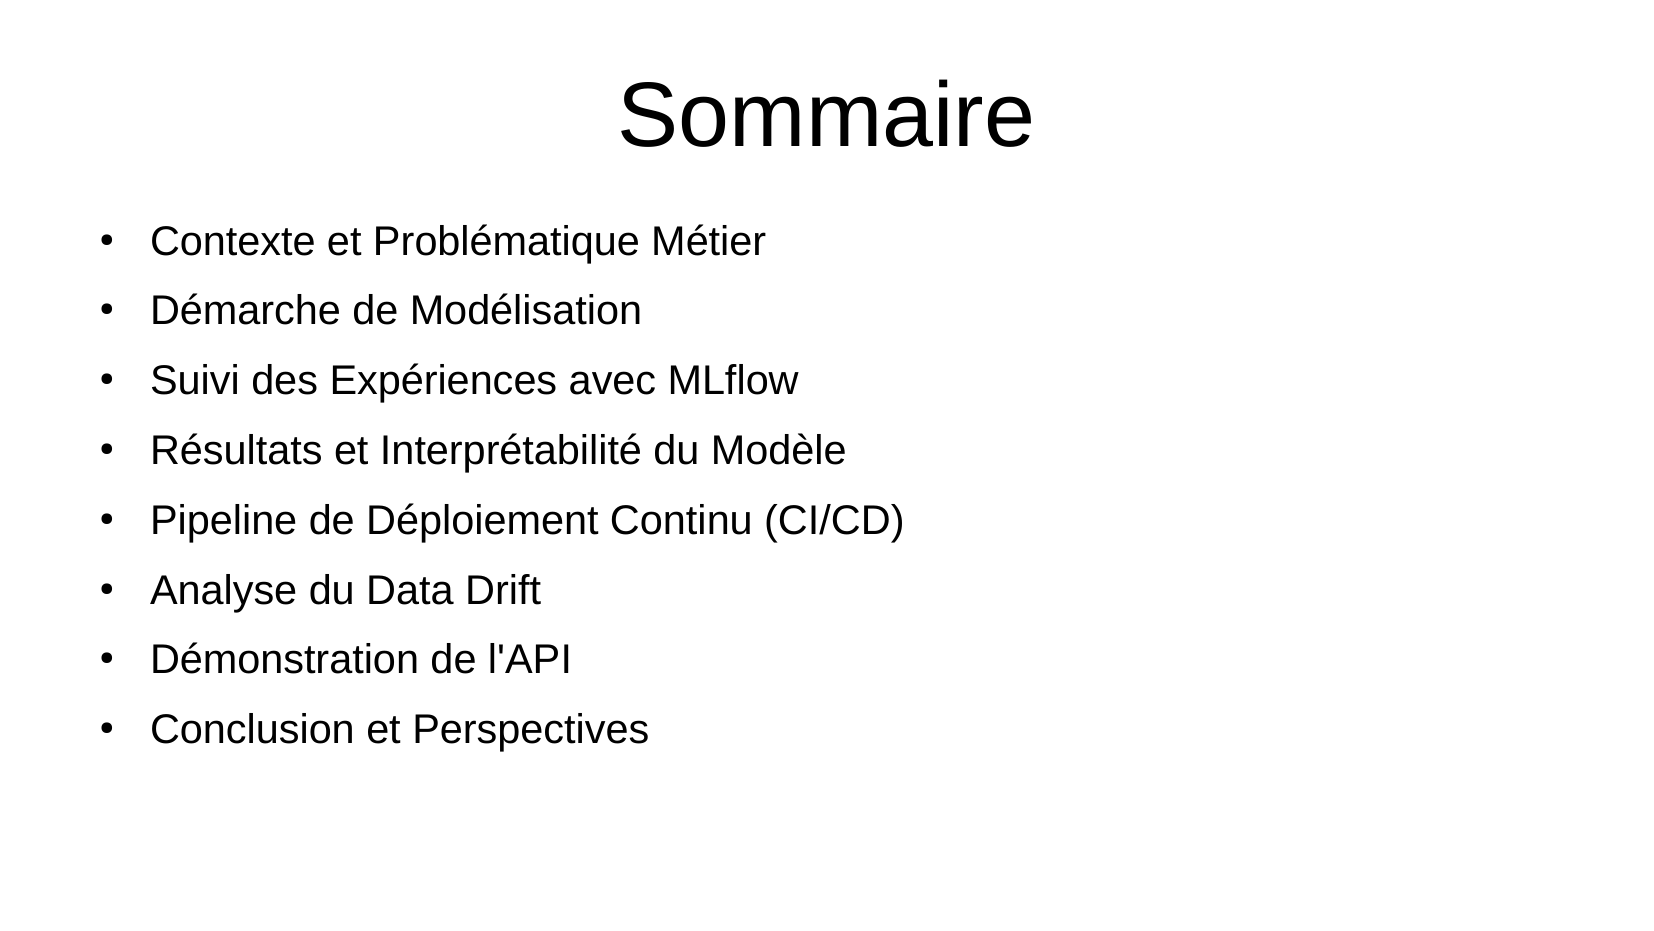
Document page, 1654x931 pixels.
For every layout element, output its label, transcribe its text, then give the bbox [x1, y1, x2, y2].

title Sommaire [82, 37, 1571, 193]
list Contexte et Problématique Métier Démarche de Modélisation Suivi des Expériences avec MLflow Résultats et Interprétabilité du Modèle Pipeline de Déploiement Continu (CI/CD) Analyse du Data Drift Démonstration de l'API Conclusion et Perspectives [82, 217, 1571, 758]
